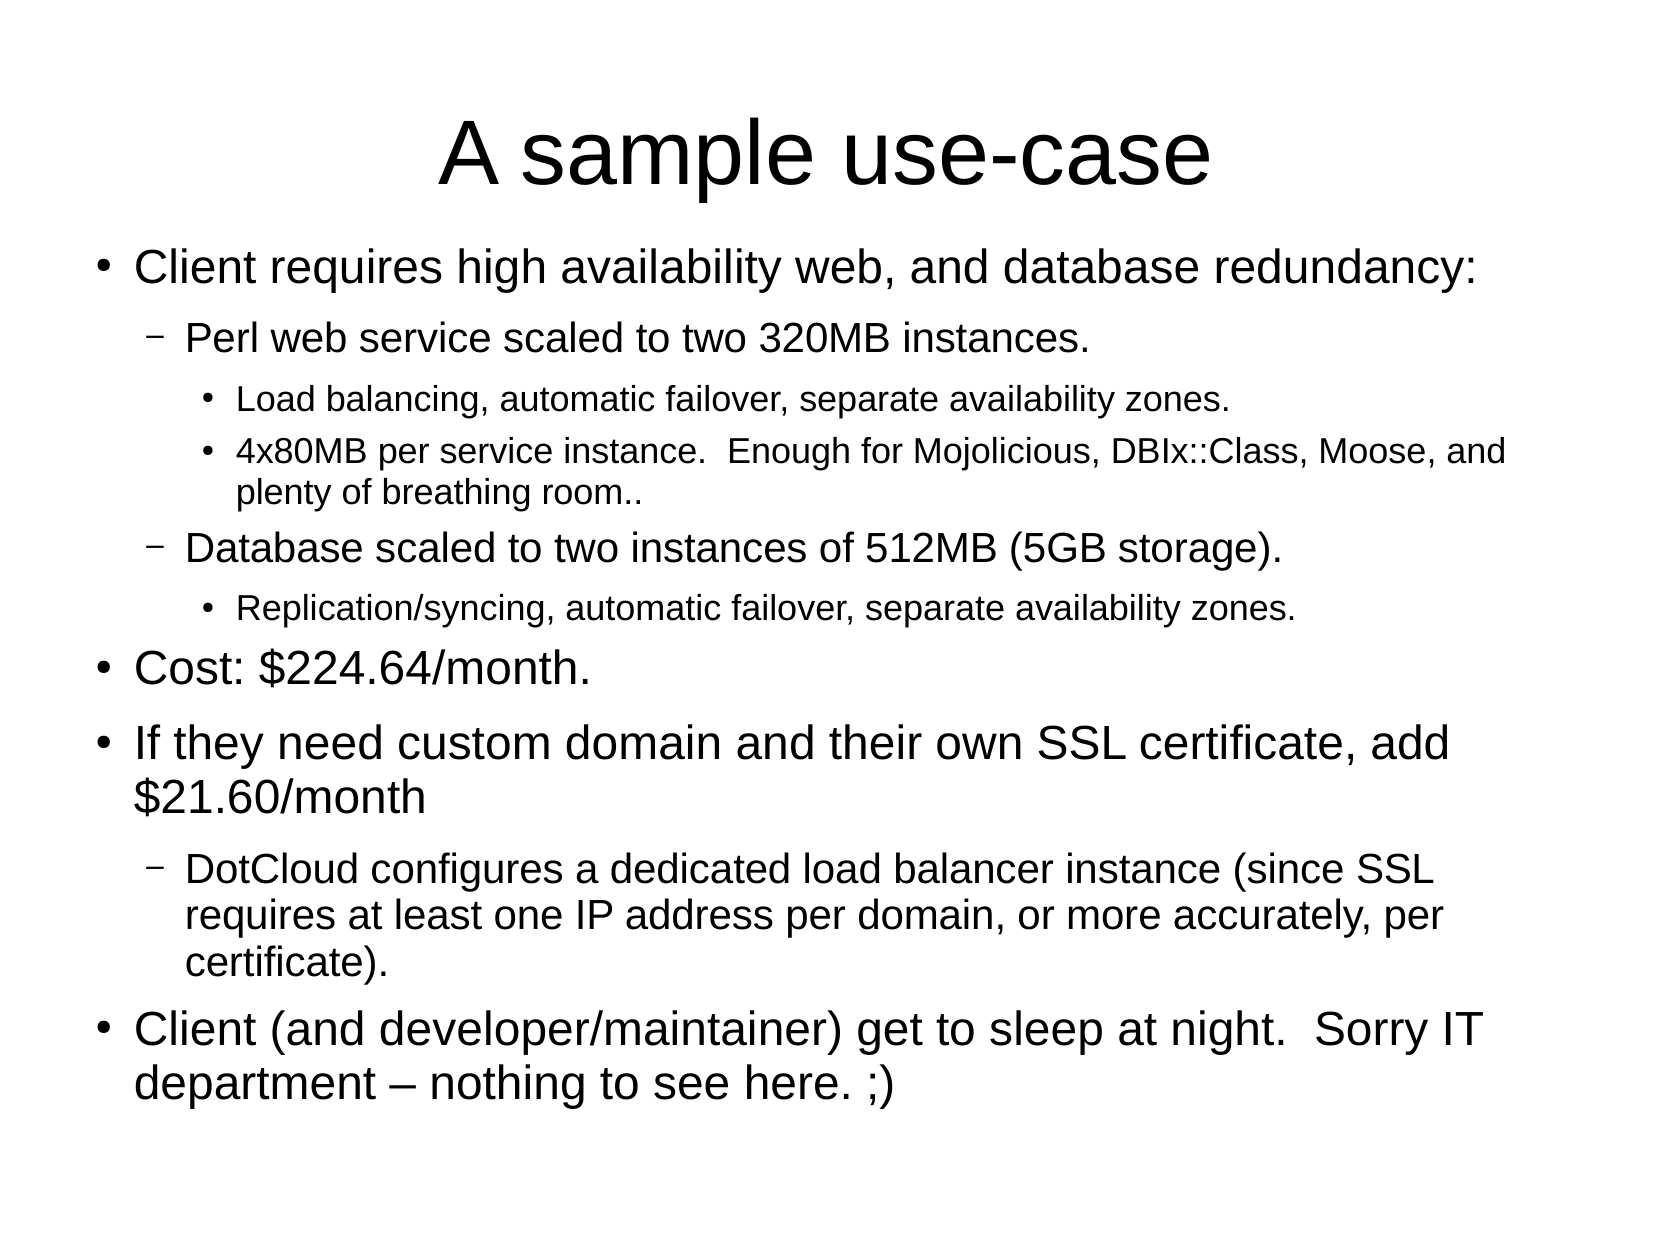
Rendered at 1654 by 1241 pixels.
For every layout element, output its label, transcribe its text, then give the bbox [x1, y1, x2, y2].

list Client requires high availability web, and database redundancy: Perl web service scaled to two 320MB instances. Load balancing, automatic failover, separate availability zones. 4x80MB per service instance. Enough for Mojolicious, DBIx::Class, Moose, and plenty of breathing room.. Database scaled to two instances of 512MB (5GB storage). Replication/syncing, automatic failover, separate availability zones. Cost: $224.64/month. If they need custom domain and their own SSL certificate, add $21.60/month DotCloud configures a dedicated load balancer instance (since SSL requires at least one IP address per domain, or more accurately, per certificate). Client (and developer/maintainer) get to sleep at night. Sorry IT department – nothing to see here. ;) [82, 240, 1538, 1111]
title A sample use-case [82, 49, 1571, 257]
